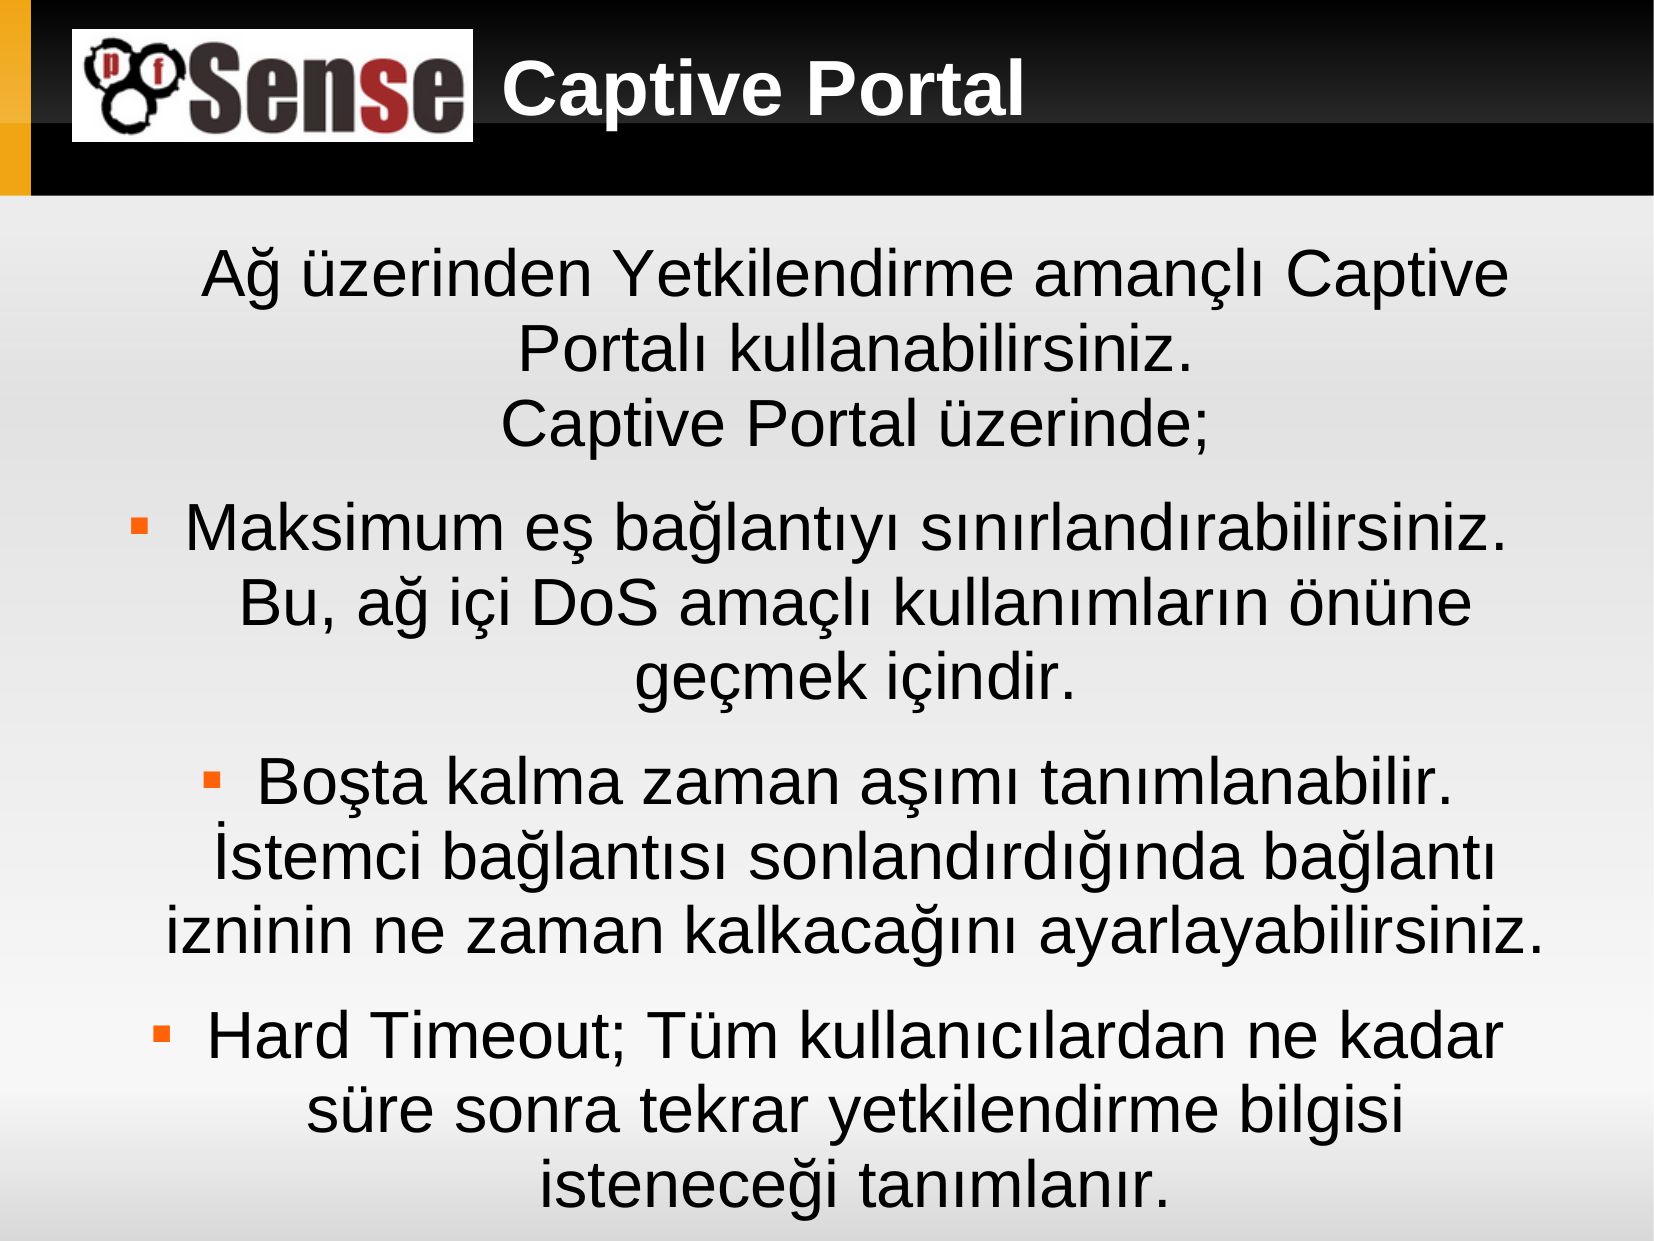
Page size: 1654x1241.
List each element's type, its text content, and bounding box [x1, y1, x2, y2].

picture [0, 0, 1654, 1241]
title Captive Portal [501, 0, 1625, 178]
list Ağ üzerinden Yetkilendirme amançlı Captive Portalı kullanabilirsiniz. Captive Portal üzerinde; Maksimum eş bağlantıyı sınırlandırabilirsiniz. Bu, ağ içi DoS amaçlı kullanımların önüne geçmek içindir. Boşta kalma zaman aşımı tanımlanabilir. İstemci bağlantısı sonlandırdığında bağlantı izninin ne zaman kalkacağını ayarlayabilirsiniz. Hard Timeout; Tüm kullanıcılardan ne kadar süre sonra tekrar yetkilendirme bilgisi isteneceği tanımlanır. [76, 236, 1565, 1223]
